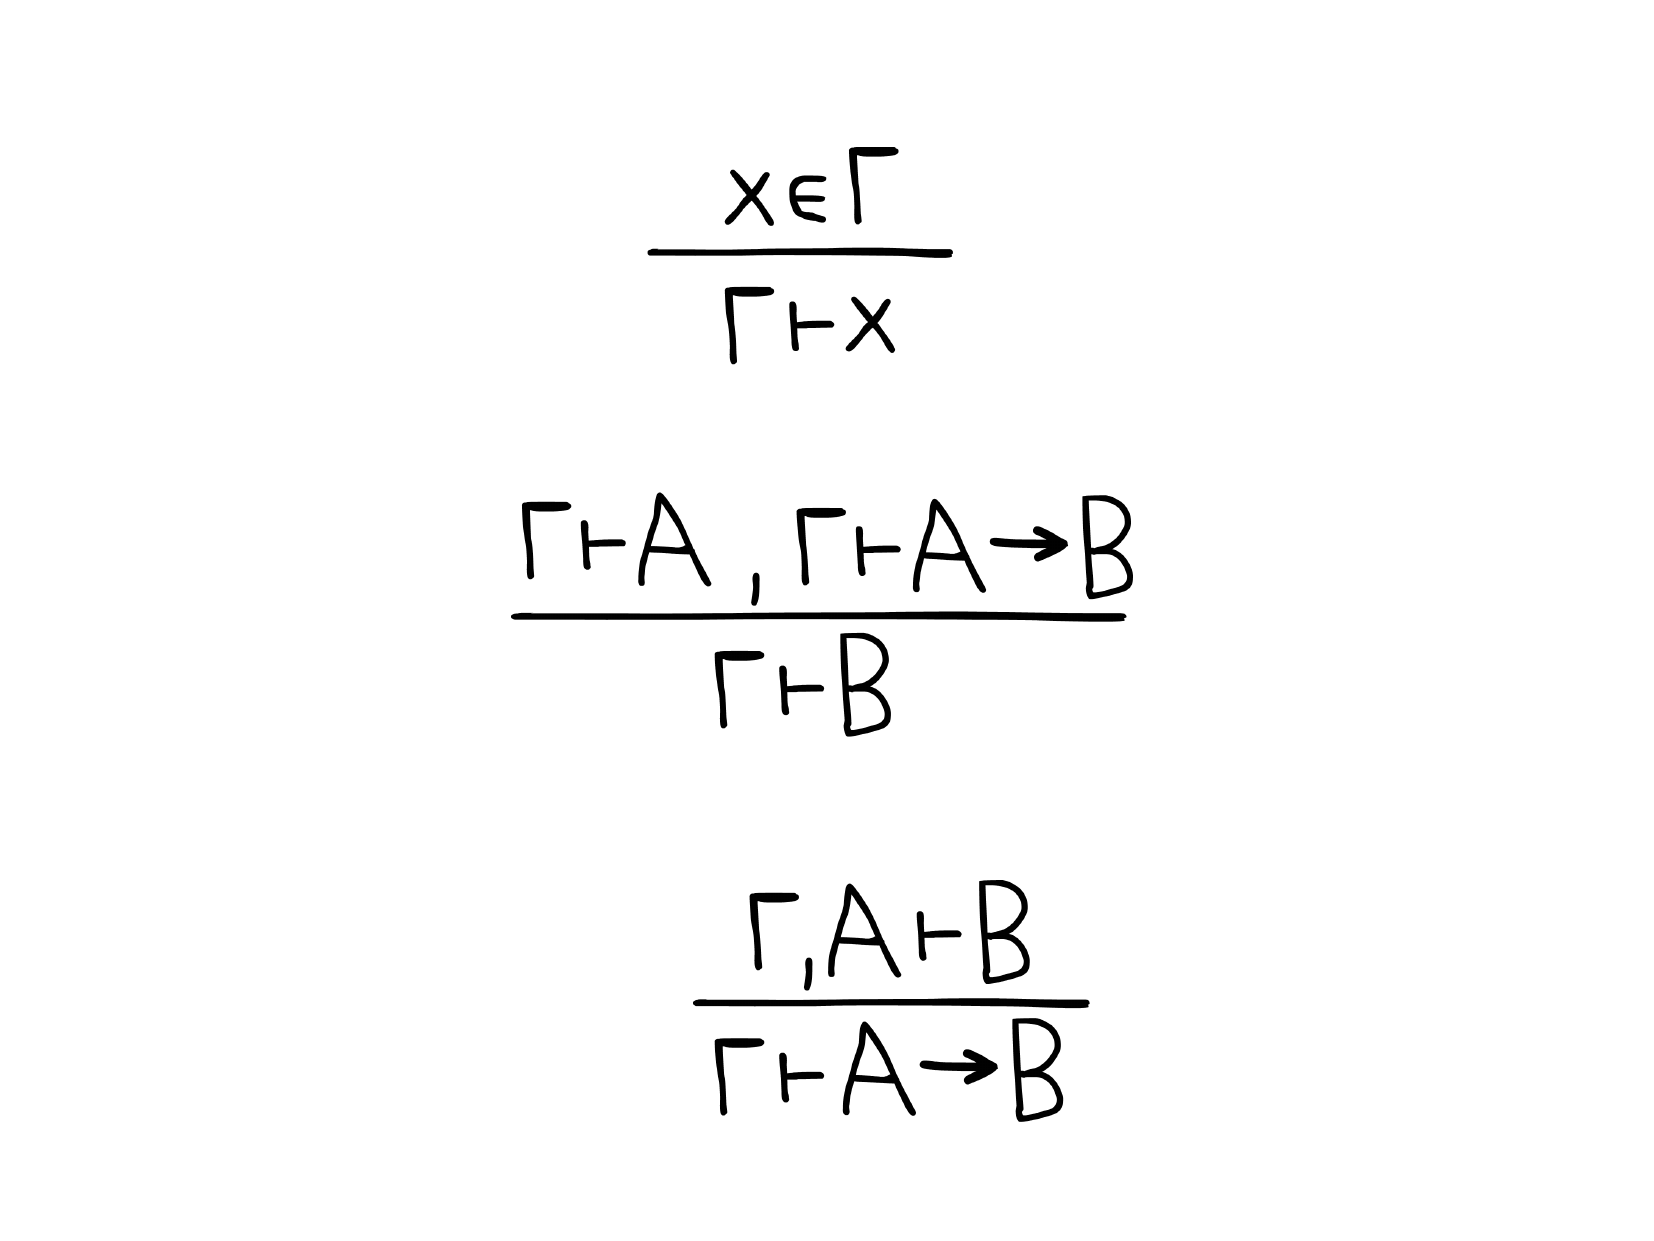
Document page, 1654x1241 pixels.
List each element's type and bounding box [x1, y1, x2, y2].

picture [511, 147, 1133, 1123]
